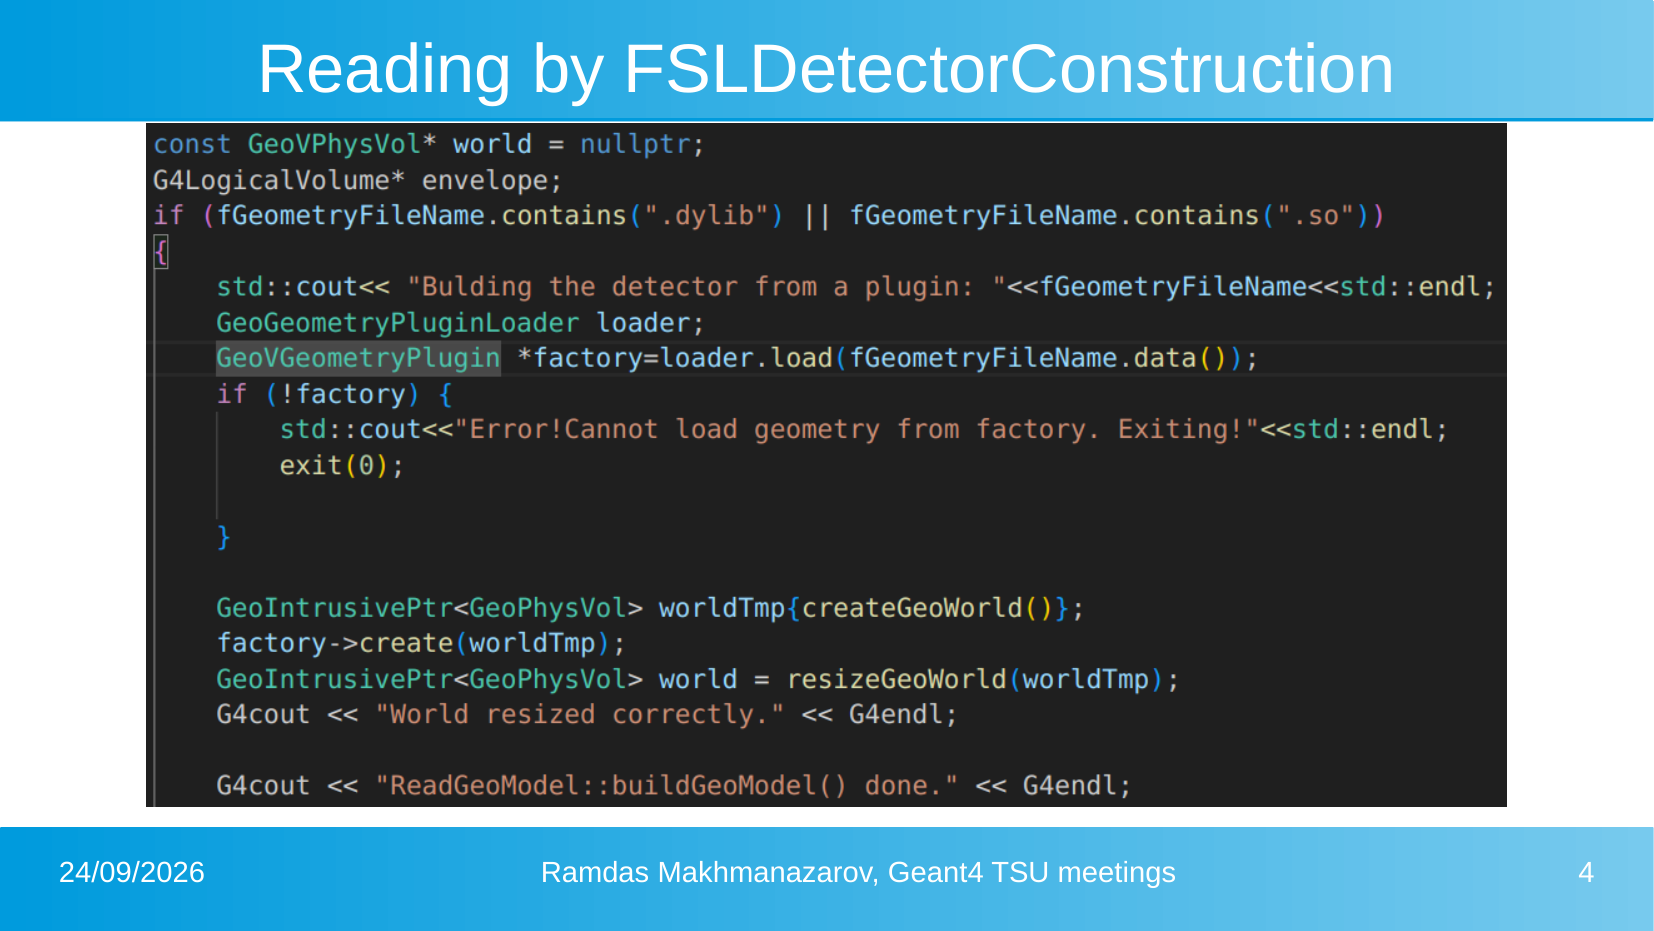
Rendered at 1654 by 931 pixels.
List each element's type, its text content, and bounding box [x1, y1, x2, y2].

picture [146, 123, 1507, 807]
title Reading by FSLDetectorConstruction [59, 29, 1595, 108]
